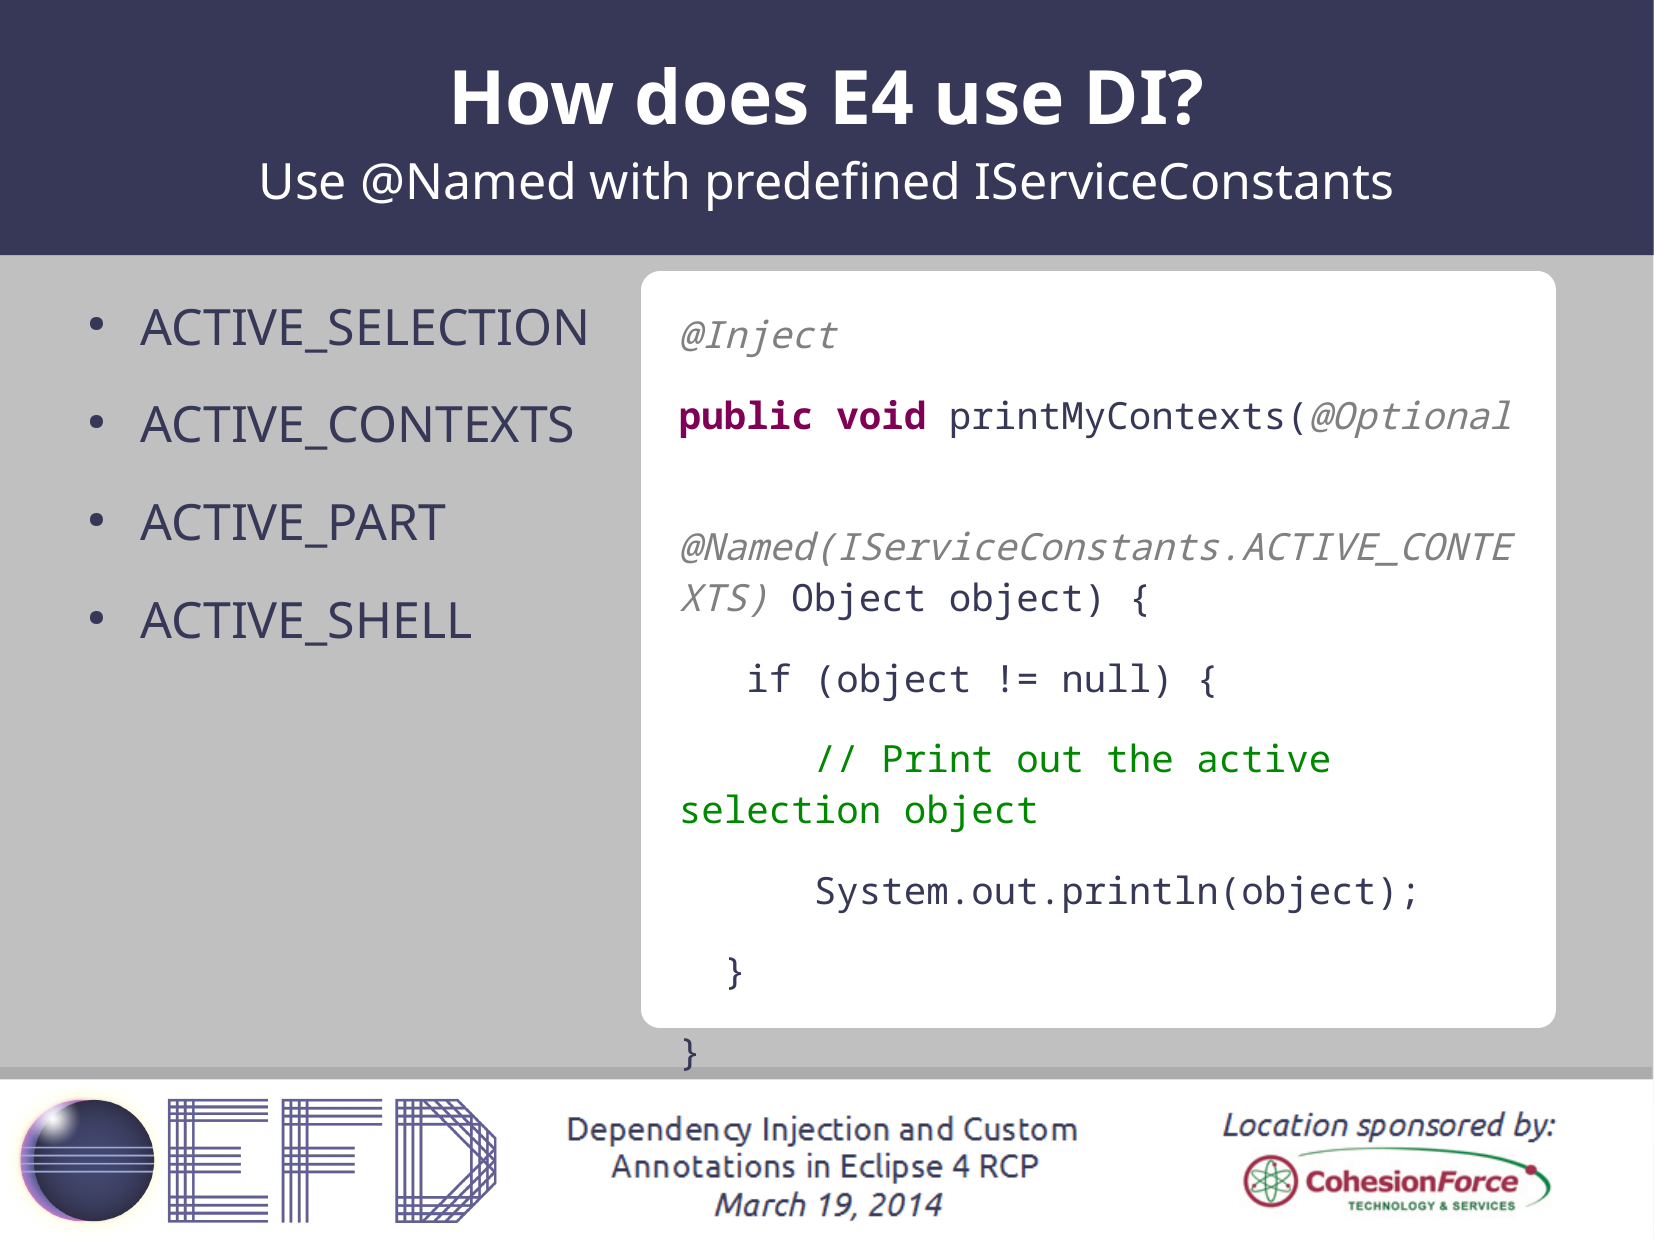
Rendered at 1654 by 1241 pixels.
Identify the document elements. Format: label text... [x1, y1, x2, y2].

title How does E4 use DI? Use @Named with predefined IServiceConstants [82, 25, 1571, 233]
picture [1110, 1104, 1654, 1241]
list @Inject public void printMyContexts(@Optional @Named(IServiceConstants.ACTIVE_CONTEXTS) Object object) { if (object != null) { // Print out the active selection object System.out.println(object); } } [660, 290, 1538, 1010]
list ACTIVE_SELECTION ACTIVE_CONTEXTS ACTIVE_PART ACTIVE_SHELL [70, 291, 616, 1111]
picture [549, 1082, 1105, 1241]
picture [0, 1079, 497, 1241]
